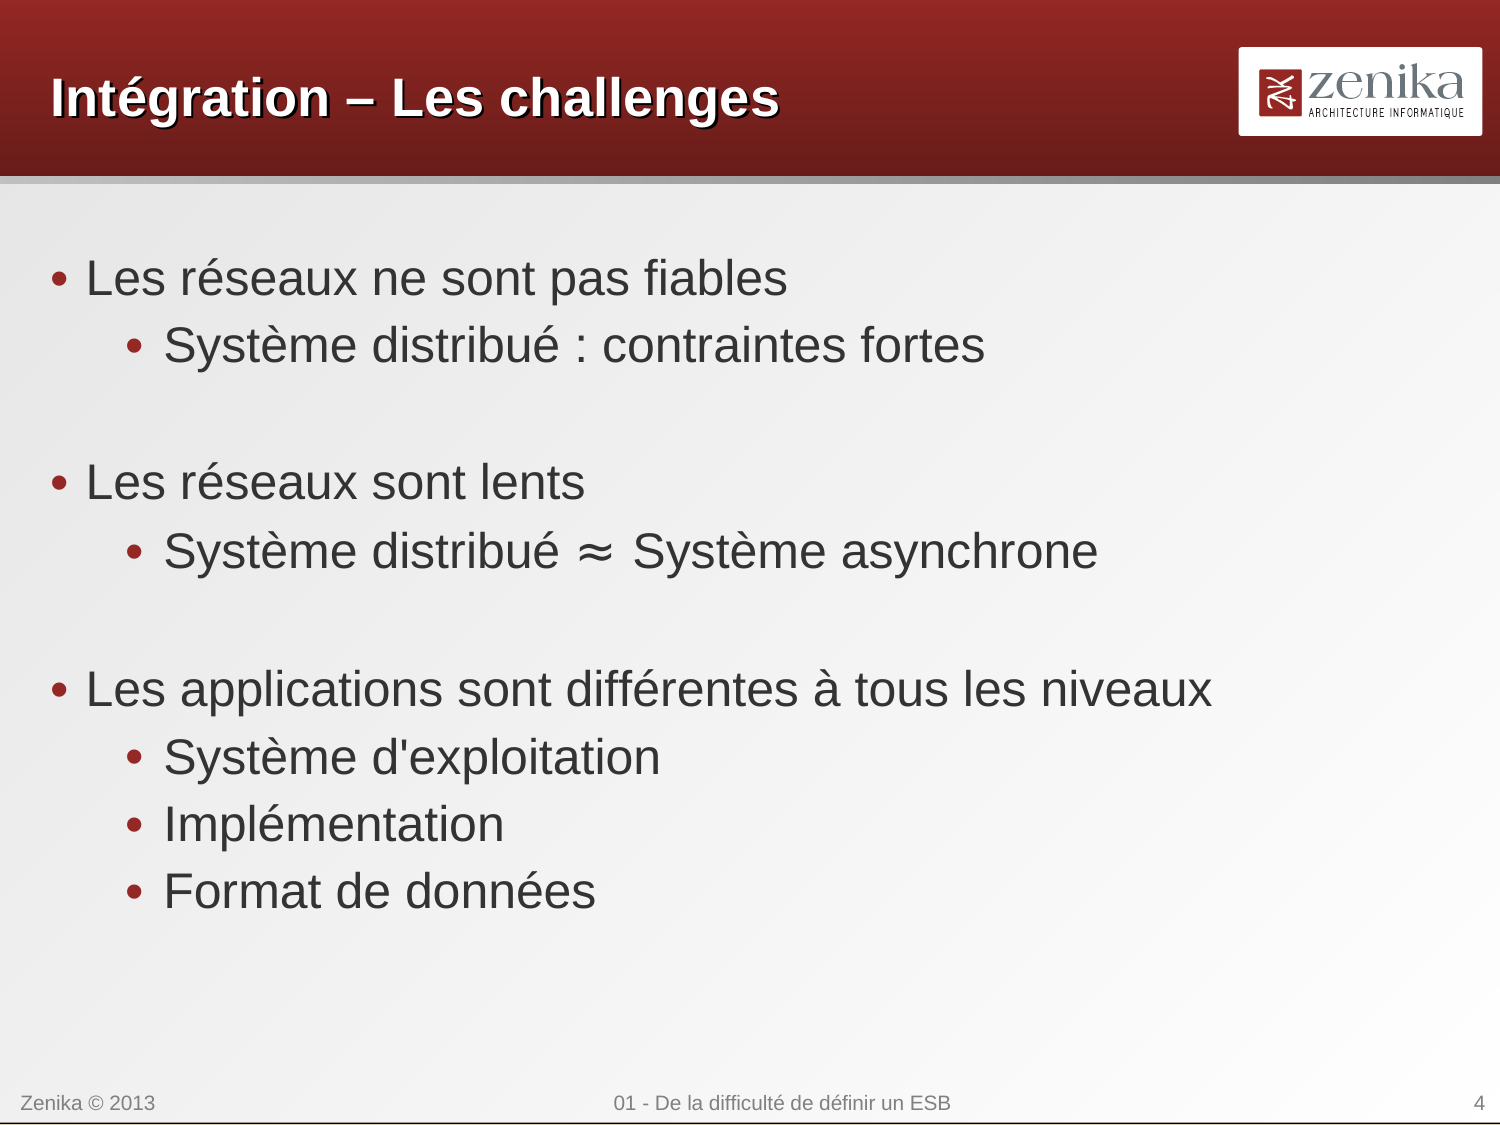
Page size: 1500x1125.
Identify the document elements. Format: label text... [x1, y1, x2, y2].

picture [1257, 58, 1464, 125]
title Intégration – Les challenges [50, 15, 1206, 180]
list Les réseaux ne sont pas fiables Système distribué : contraintes fortes Les réseaux sont lents Système distribué ≈ Système asynchrone Les applications sont différentes à tous les niveaux Système d'exploitation Implémentation Format de données [50, 249, 1435, 1064]
